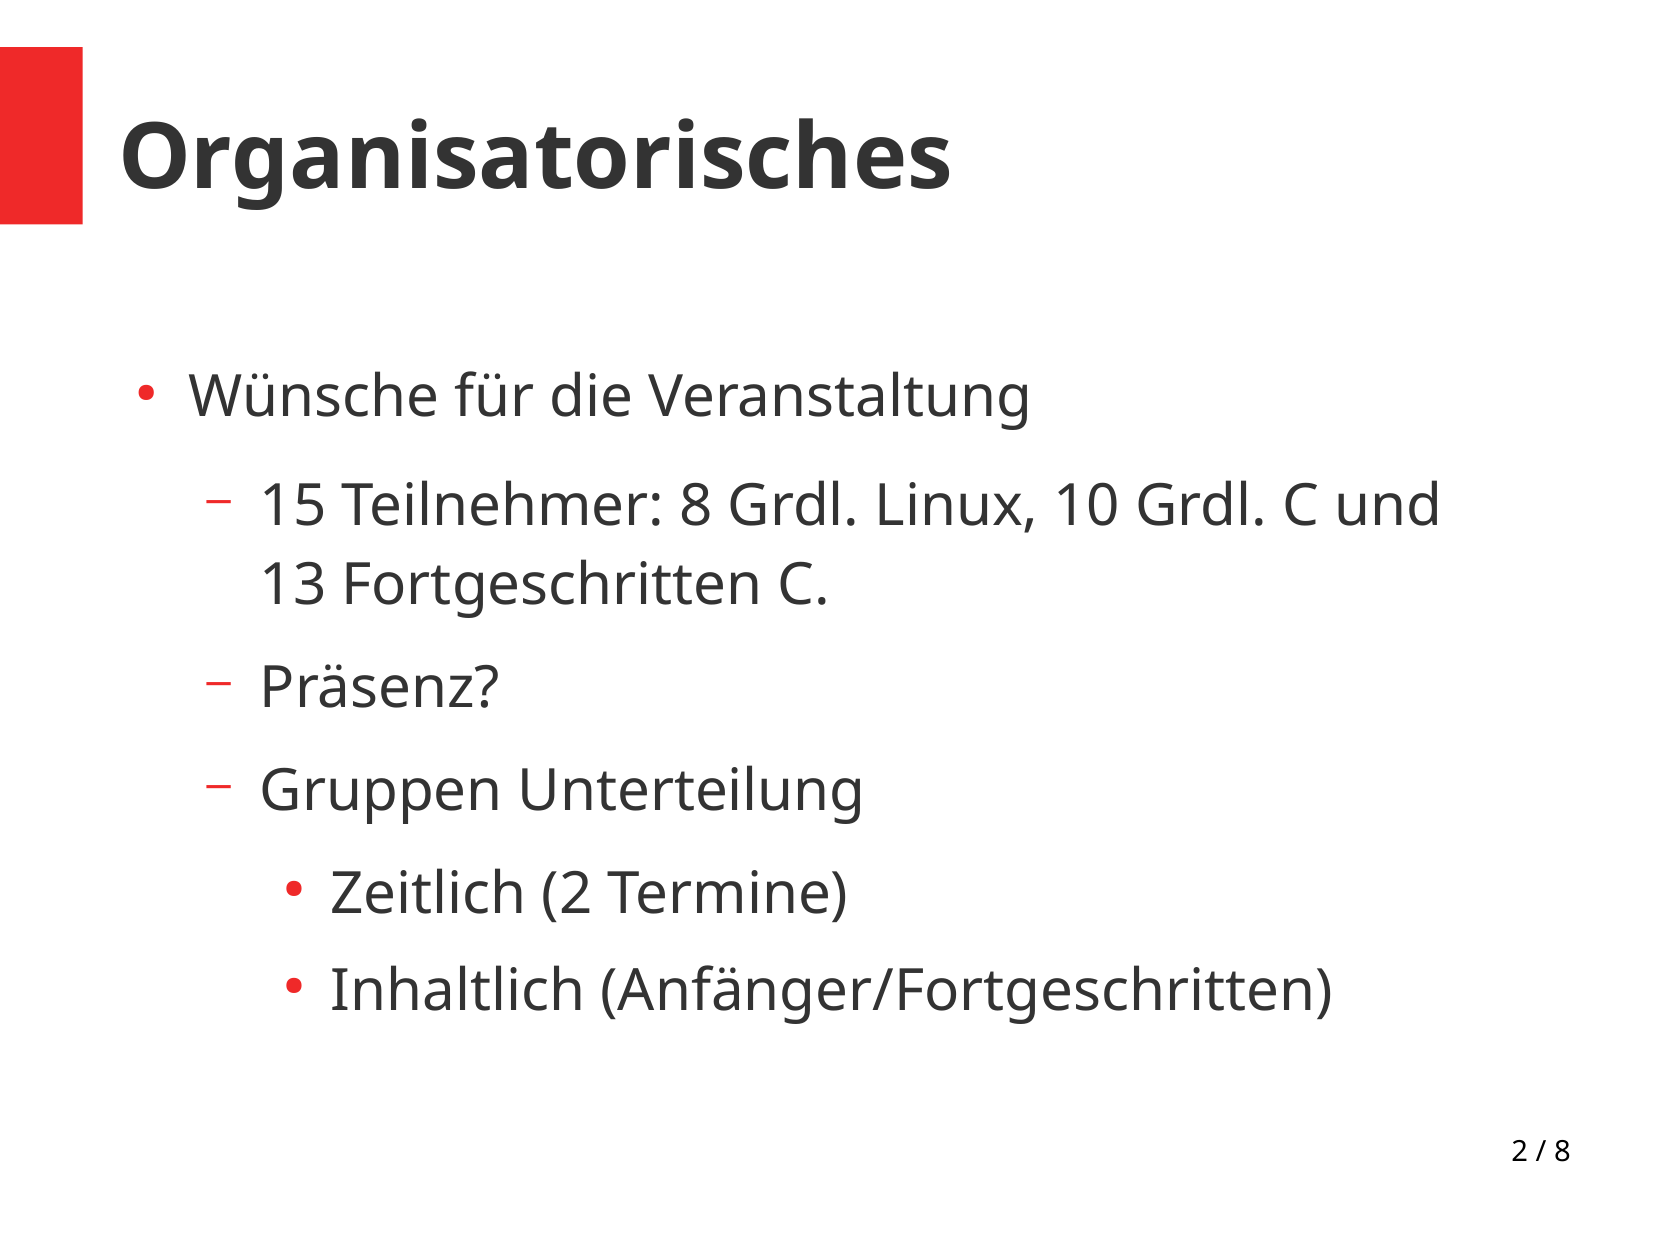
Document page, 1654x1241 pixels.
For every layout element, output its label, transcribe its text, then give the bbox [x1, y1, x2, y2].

list Wünsche für die Veranstaltung 15 Teilnehmer: 8 Grdl. Linux, 10 Grdl. C und 13 Fortgeschritten C. Präsenz? Gruppen Unterteilung Zeitlich (2 Termine) Inhaltlich (Anfänger/Fortgeschritten) [118, 354, 1536, 1074]
title Organisatorisches [118, 49, 1571, 257]
